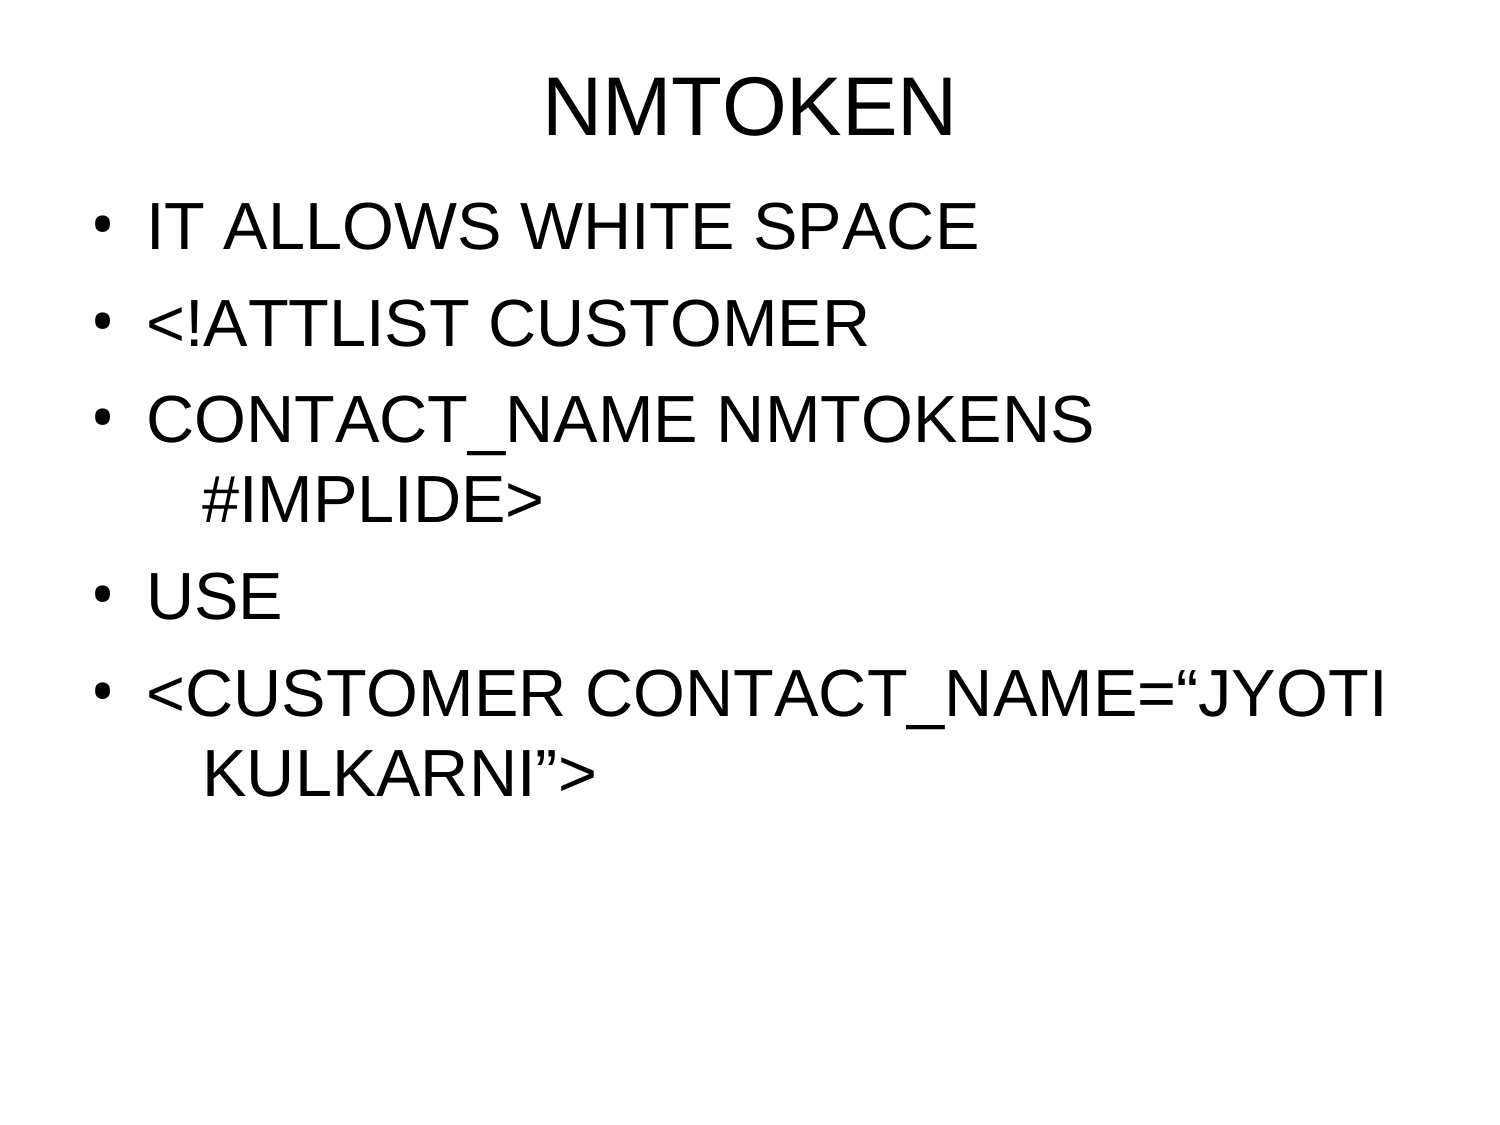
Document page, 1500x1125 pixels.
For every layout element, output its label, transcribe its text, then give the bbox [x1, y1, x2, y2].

title NMTOKEN [75, 45, 1426, 150]
list IT ALLOWS WHITE SPACE <!ATTLIST CUSTOMER CONTACT_NAME NMTOKENS #IMPLIDE> USE <CUSTOMER CONTACT_NAME=“JYOTI KULKARNI”> [75, 174, 1426, 1005]
